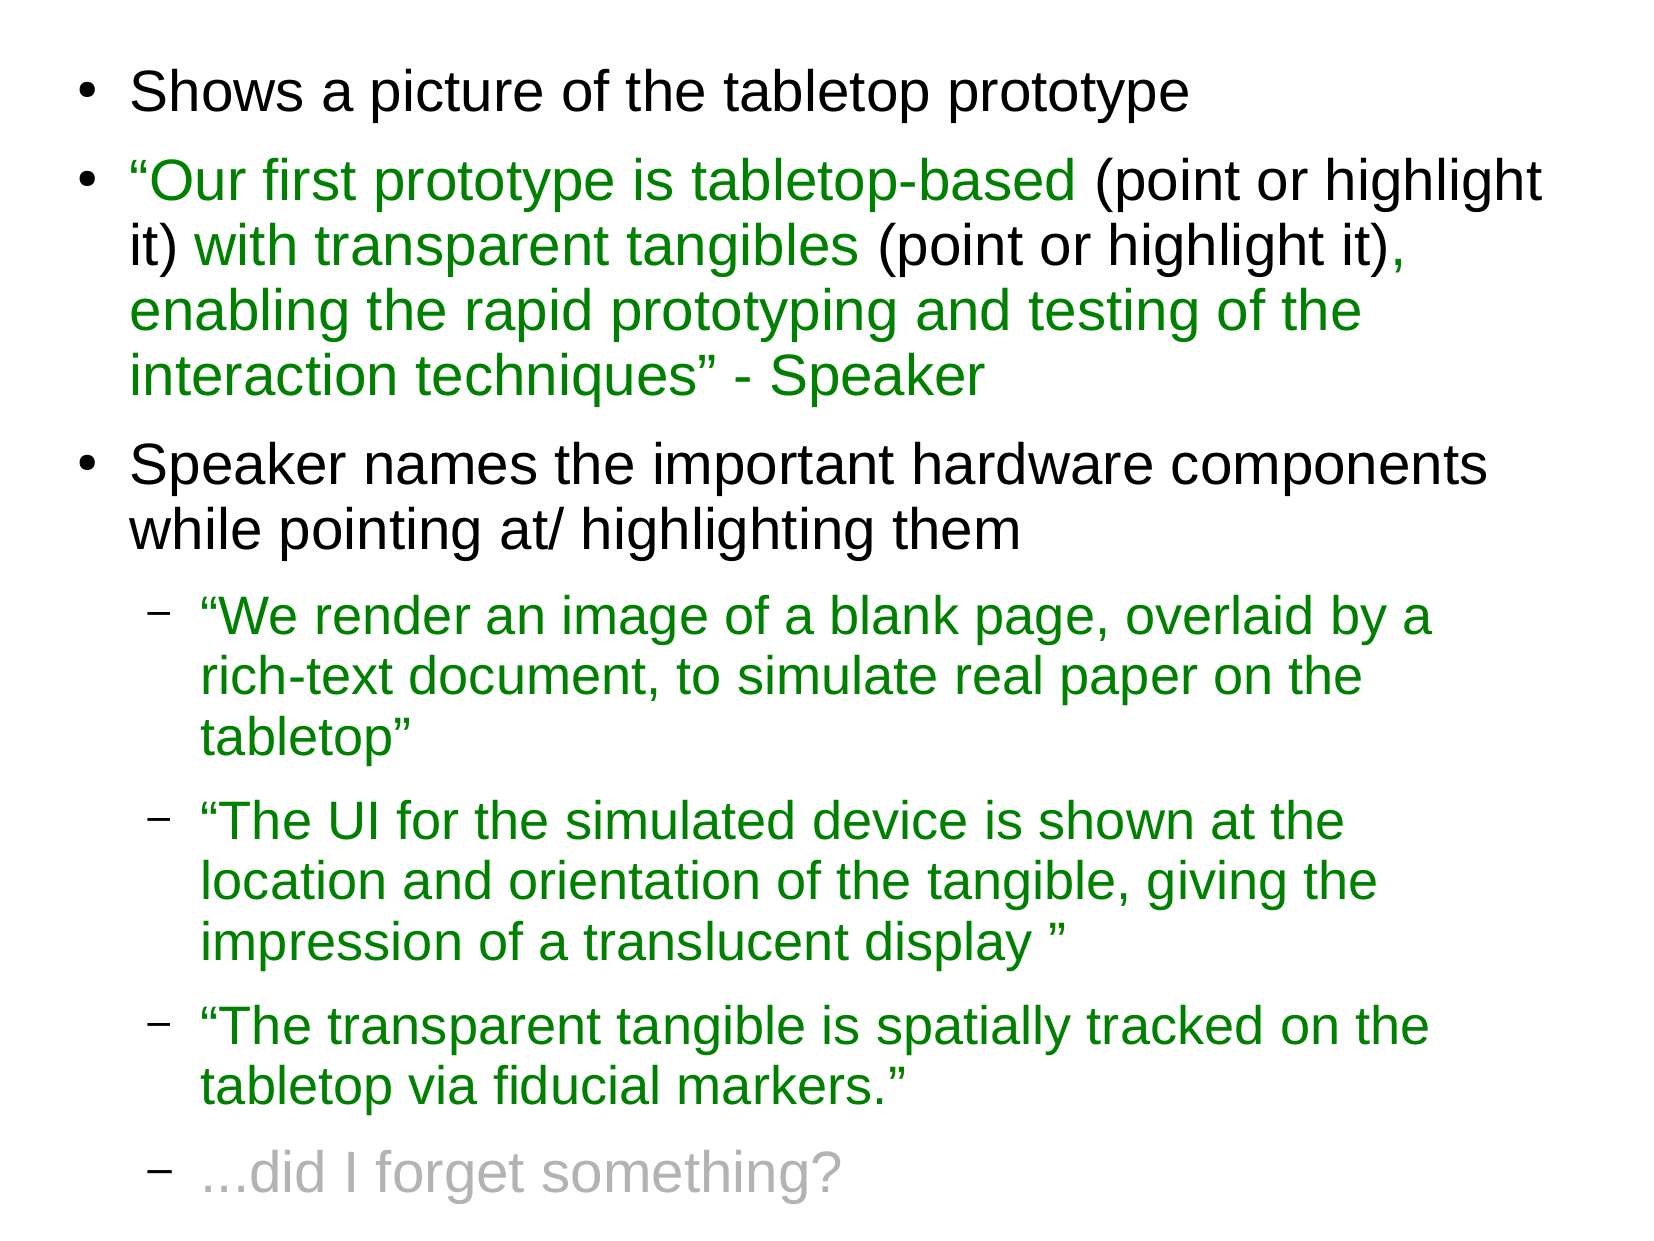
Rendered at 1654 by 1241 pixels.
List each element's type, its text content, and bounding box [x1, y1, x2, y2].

list Shows a picture of the tabletop prototype “Our first prototype is tabletop-based (point or highlight it) with transparent tangibles (point or highlight it), enabling the rapid prototyping and testing of the interaction techniques” - Speaker Speaker names the important hardware components while pointing at/ highlighting them “We render an image of a blank page, overlaid by a rich-text document, to simulate real paper on the tabletop” “The UI for the simulated device is shown at the location and orientation of the tangible, giving the impression of a translucent display ” “The transparent tangible is spatially tracked on the tabletop via fiducial markers.” ...did I forget something? [59, 59, 1548, 1241]
